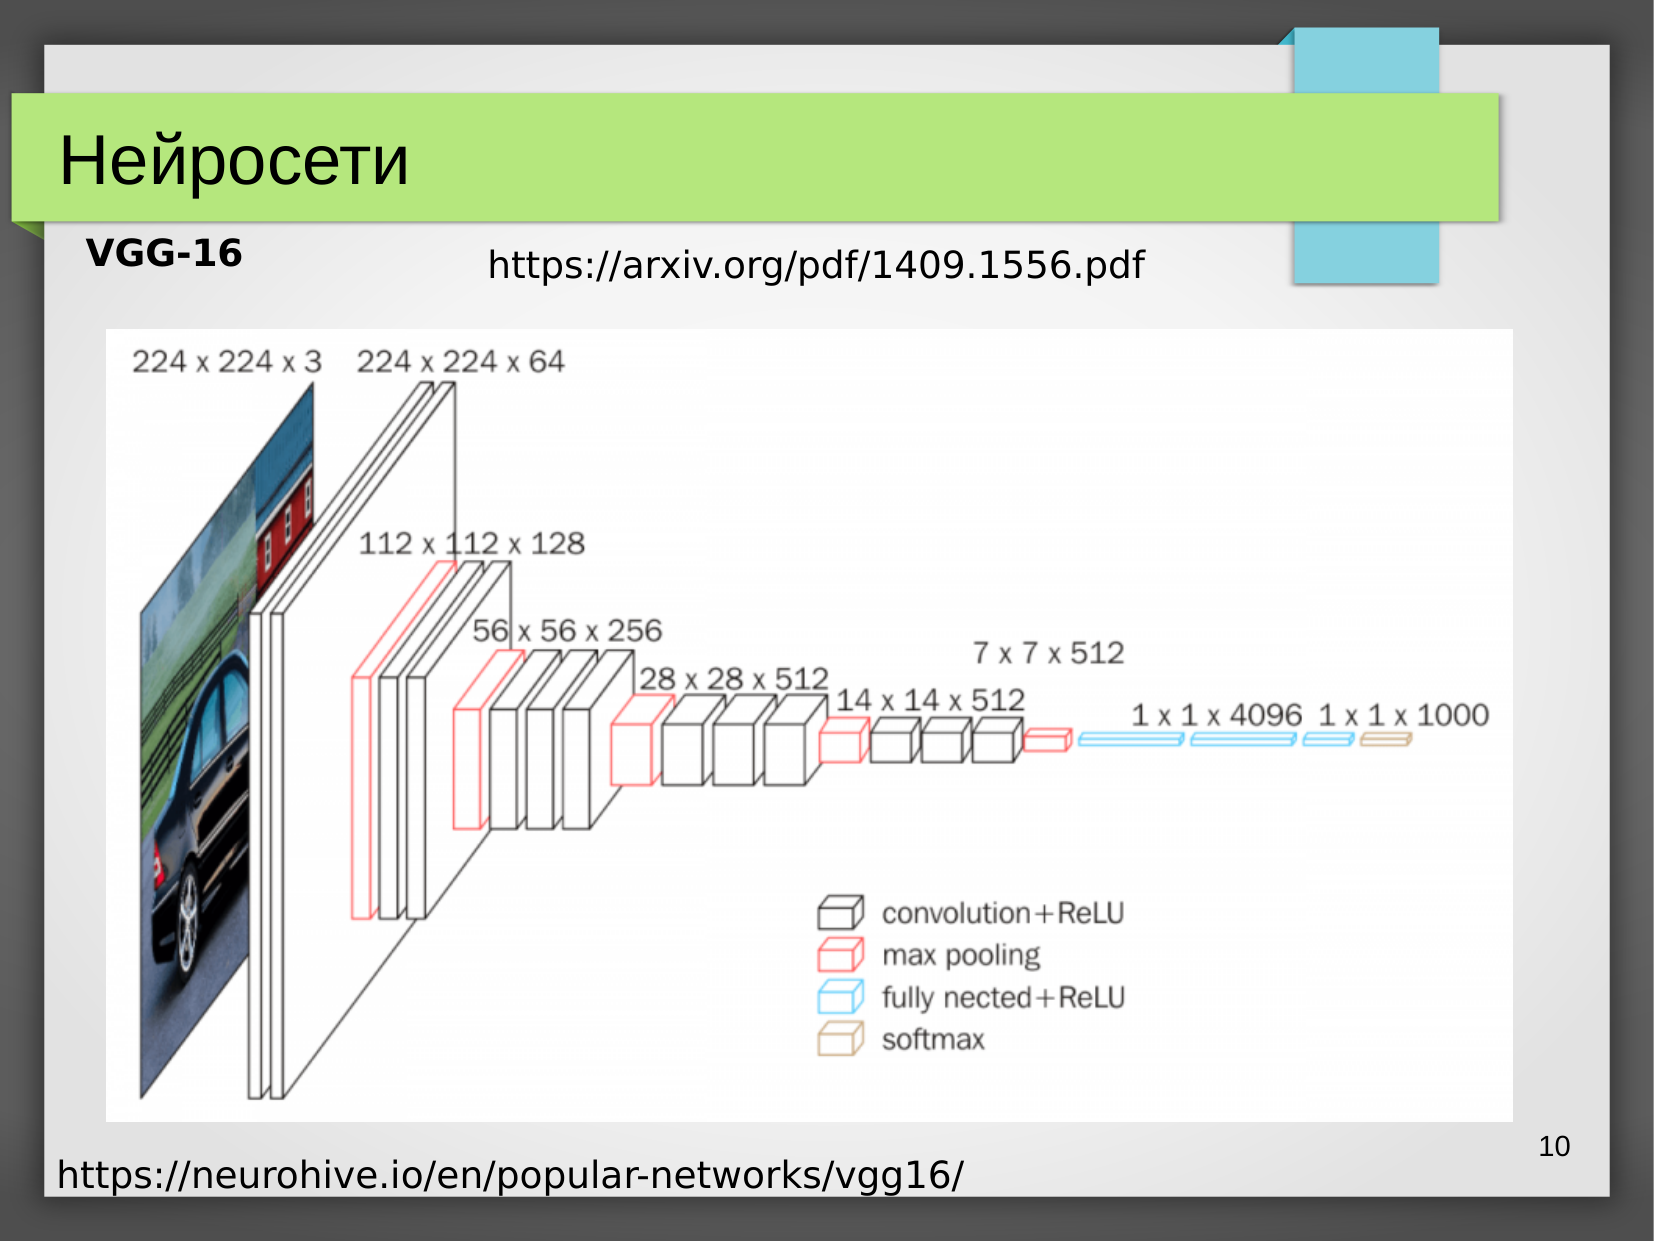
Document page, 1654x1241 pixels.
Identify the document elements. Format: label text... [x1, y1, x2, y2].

picture [0, 0, 1654, 1241]
text_box VGG-16 [70, 224, 745, 319]
text_box https://arxiv.org/pdf/1409.1556.pdf [472, 236, 1161, 295]
title Нейросети [59, 108, 1288, 212]
text_box https://neurohive.io/en/popular-networks/vgg16/ [41, 1146, 981, 1205]
